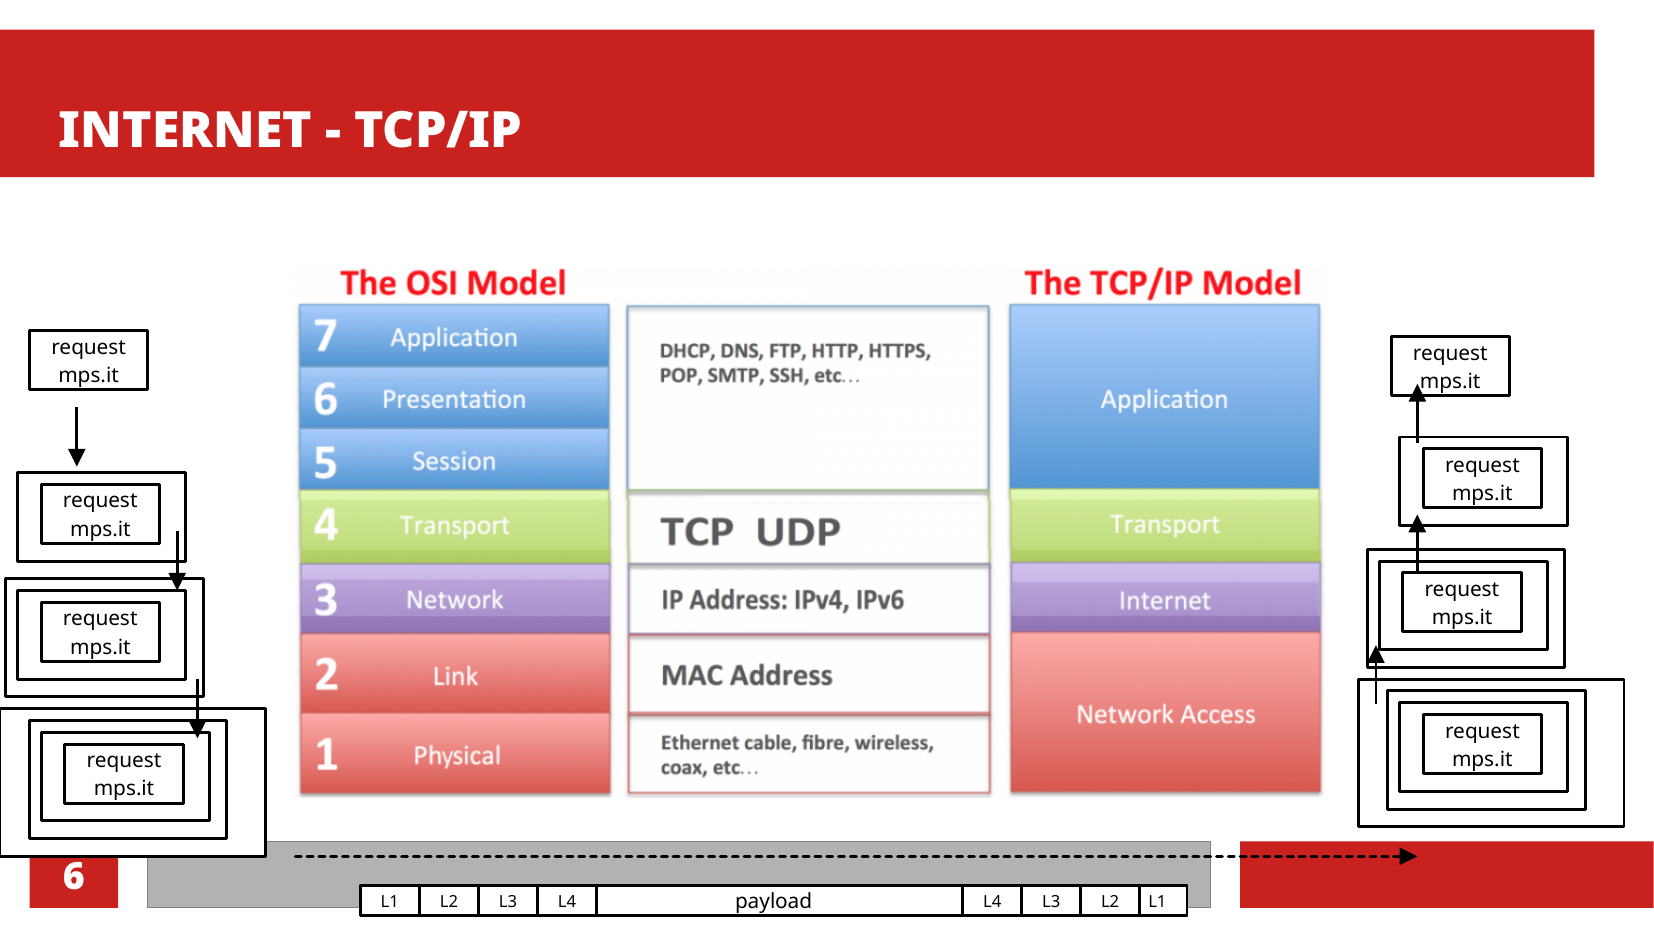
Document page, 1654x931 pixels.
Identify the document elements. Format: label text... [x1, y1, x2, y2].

text_box [1358, 679, 1625, 827]
text_box L1 [360, 885, 419, 916]
text_box [0, 708, 266, 857]
text_box payload [597, 885, 962, 916]
text_box request mps.it [1423, 448, 1542, 508]
text_box L3 [1022, 885, 1081, 916]
text_box L2 [1081, 885, 1140, 916]
text_box request mps.it [64, 744, 184, 804]
text_box L4 [962, 885, 1022, 916]
text_box request mps.it [29, 330, 148, 390]
text_box L1 [1140, 885, 1188, 916]
text_box [1367, 663, 1375, 668]
text_box L4 [537, 885, 597, 916]
text_box request mps.it [1391, 336, 1510, 396]
text_box L2 [419, 885, 478, 916]
text_box request mps.it [41, 602, 160, 662]
text_box L3 [478, 885, 537, 916]
title INTERNET - TCP/IP [59, 44, 1595, 163]
text_box request mps.it [1402, 572, 1522, 632]
text_box [5, 578, 204, 697]
text_box request mps.it [1423, 714, 1542, 774]
picture [291, 265, 1329, 798]
text_box request mps.it [41, 484, 160, 544]
text_box [17, 472, 186, 562]
text_box [1399, 437, 1568, 526]
text_box [1367, 549, 1565, 668]
